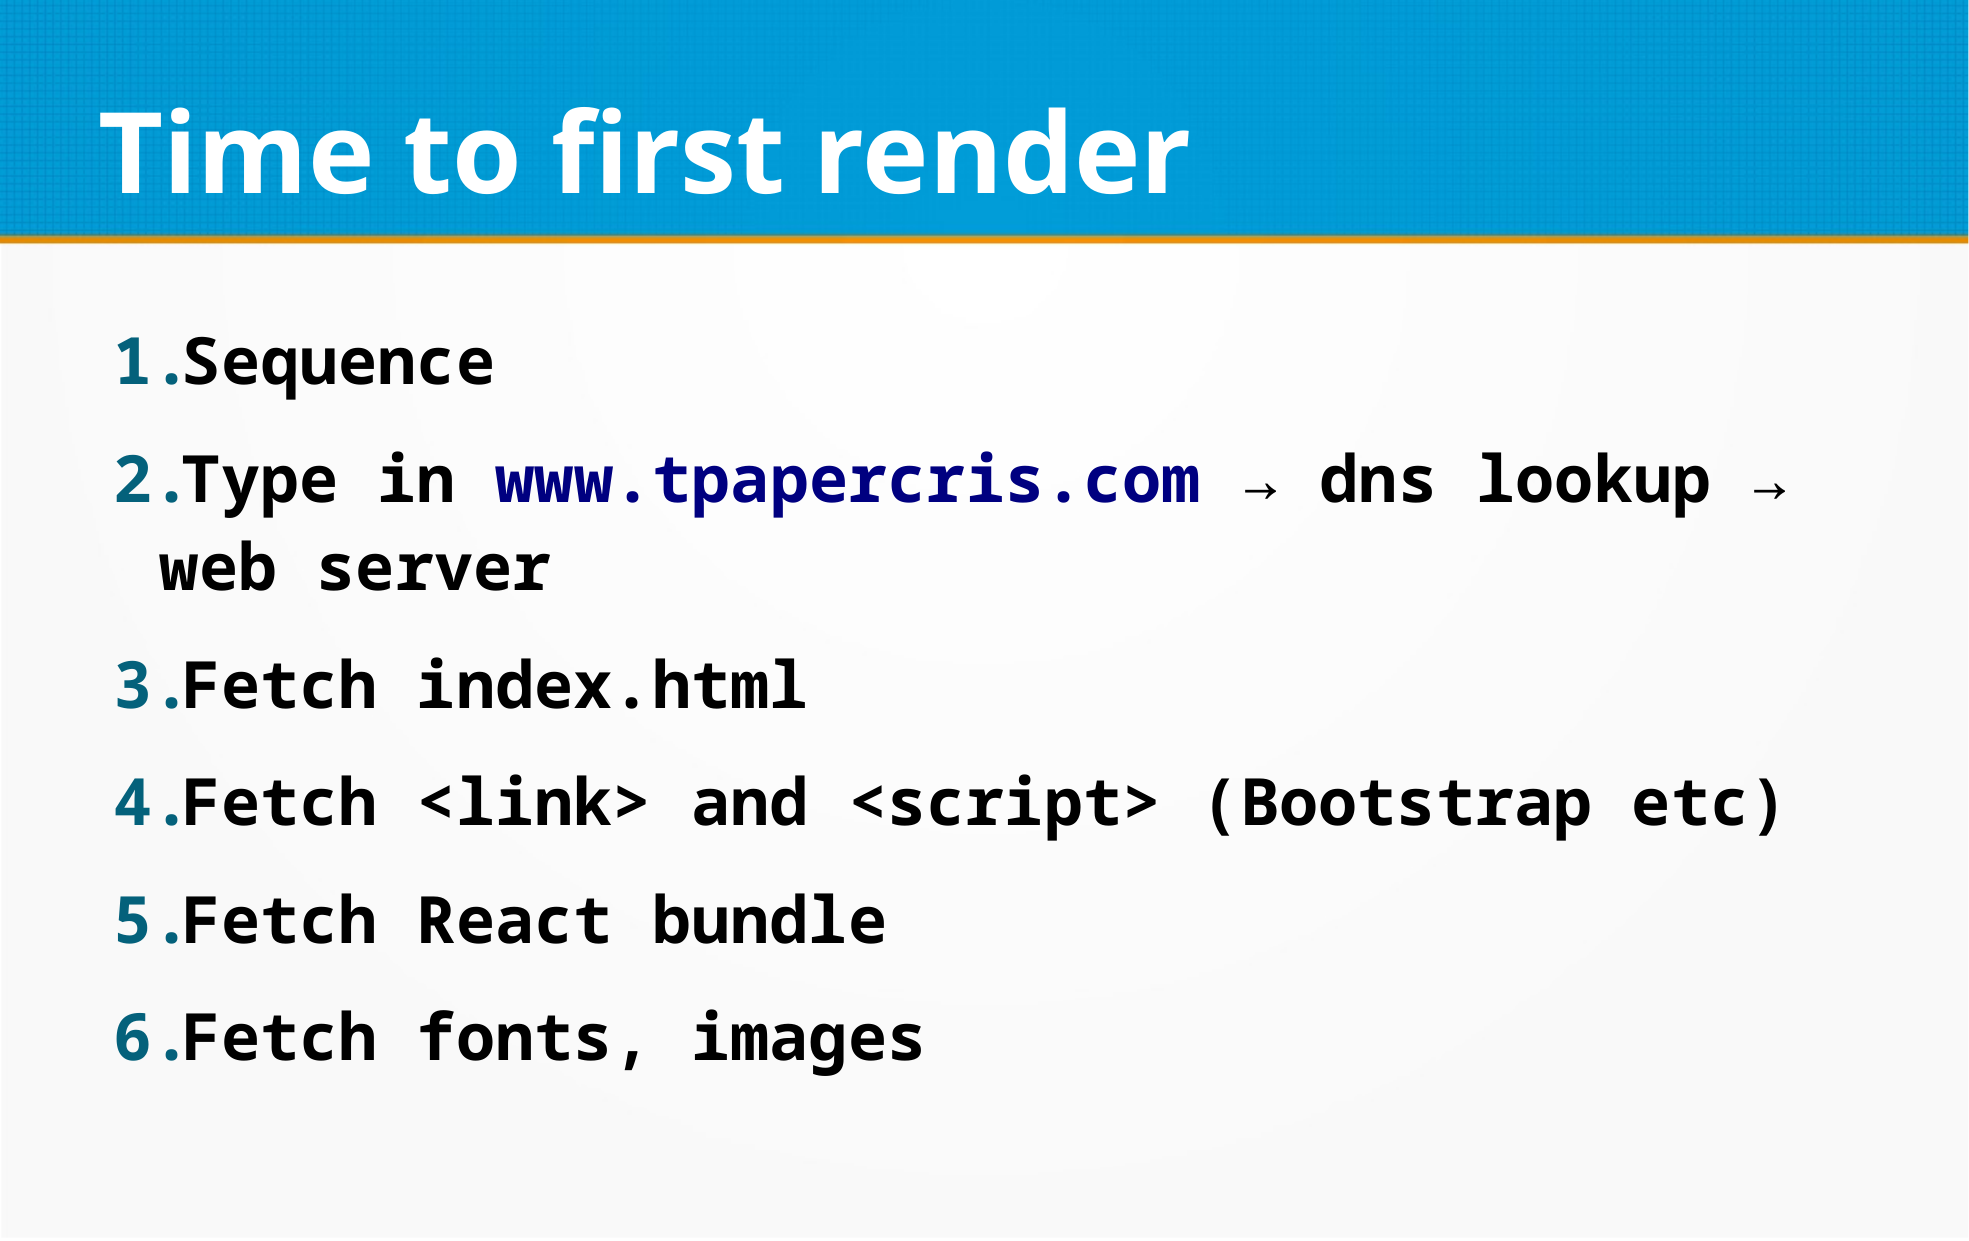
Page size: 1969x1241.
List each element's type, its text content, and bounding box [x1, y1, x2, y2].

title Time to first render [98, 19, 1870, 227]
picture [0, 233, 1969, 1241]
list Sequence Type in www.tpapercris.com → dns lookup → web server Fetch index.html Fetch <link> and <script> (Bootstrap etc) Fetch React bundle Fetch fonts, images [98, 315, 1861, 1081]
